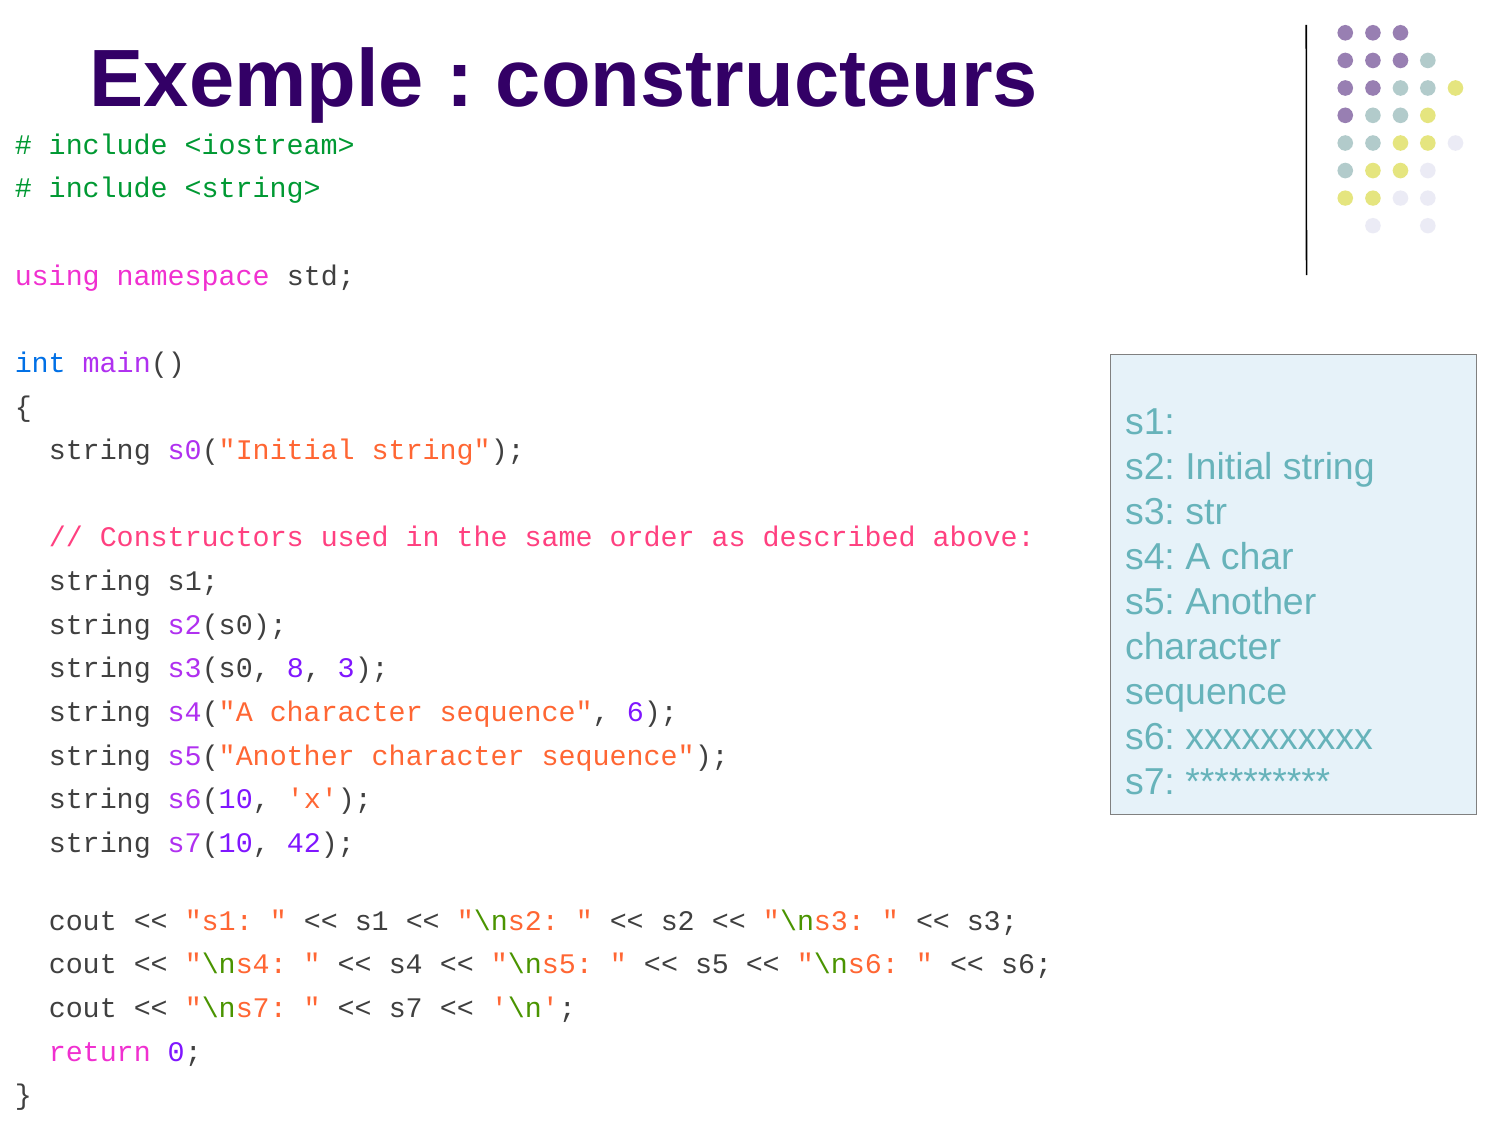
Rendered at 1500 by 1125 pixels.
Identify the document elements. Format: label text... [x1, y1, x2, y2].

list # include <iostream> # include <string> using namespace std; int main() { string s0("Initial string"); // Constructors used in the same order as described above: string s1; string s2(s0); string s3(s0, 8, 3); string s4("A character sequence", 6); string s5("Another character sequence"); string s6(10, 'x'); string s7(10, 42); cout << "s1: " << s1 << "\ns2: " << s2 << "\ns3: " << s3; cout << "\ns4: " << s4 << "\ns5: " << s5 << "\ns6: " << s6; cout << "\ns7: " << s7 << '\n'; return 0; } [0, 118, 1416, 1125]
text_box [1110, 354, 1477, 815]
title Exemple : constructeurs [74, 12, 1304, 118]
